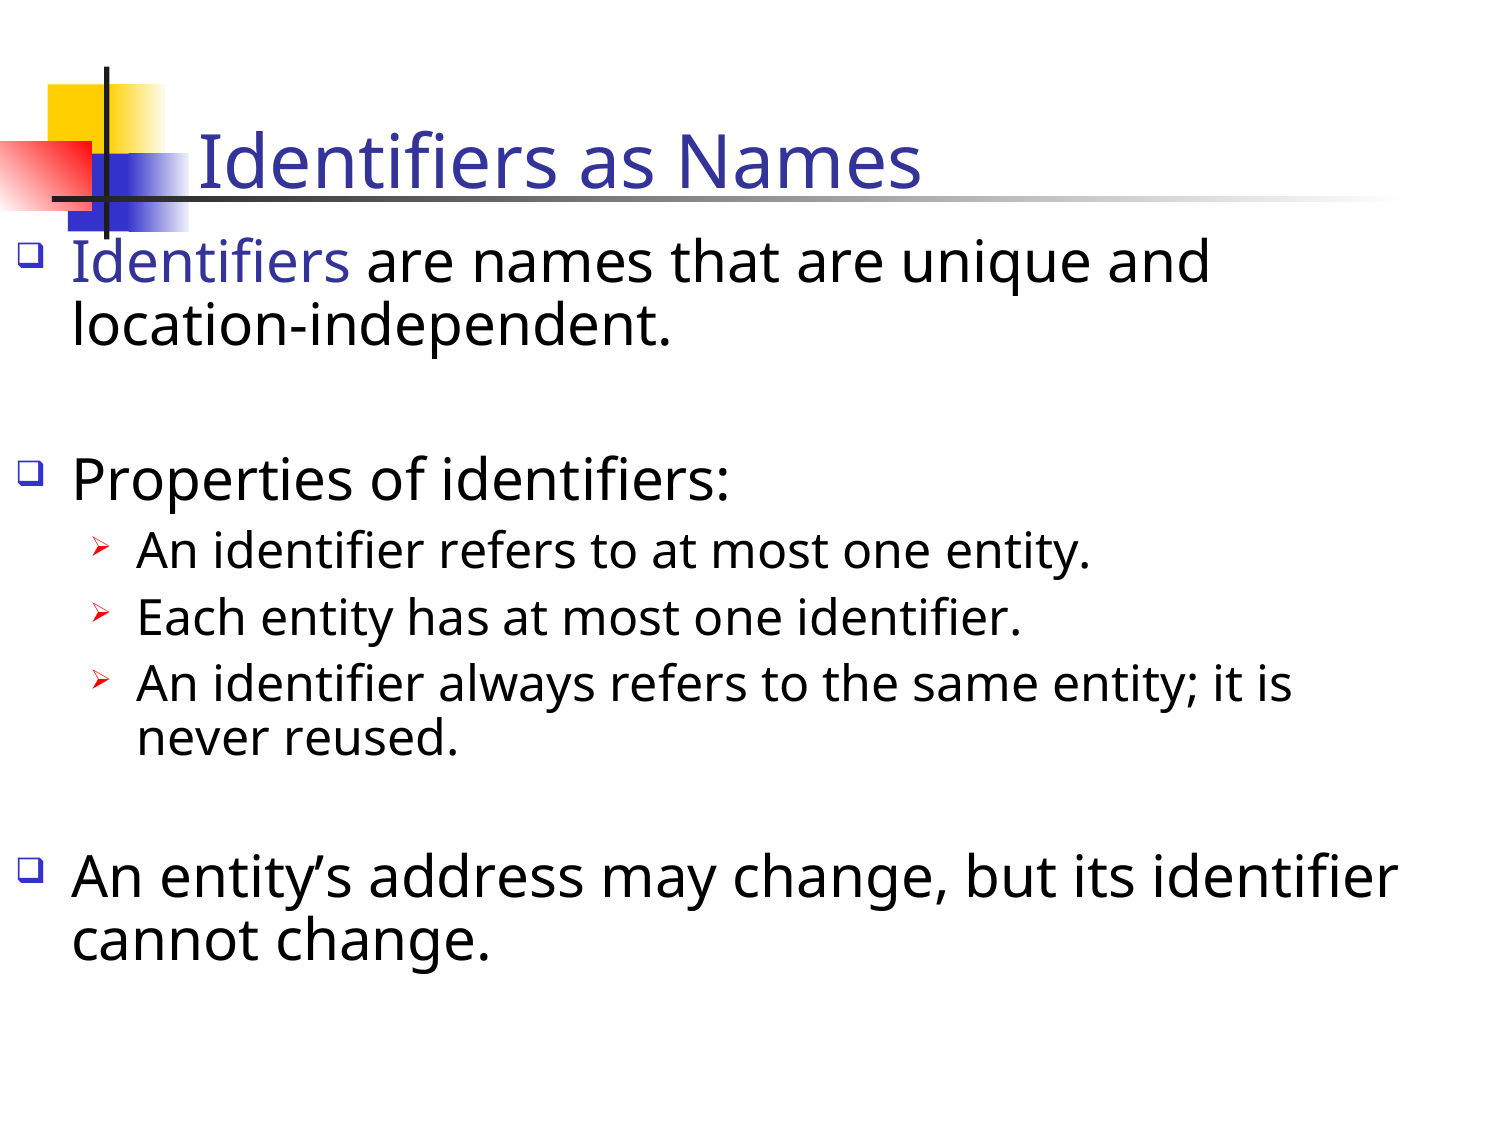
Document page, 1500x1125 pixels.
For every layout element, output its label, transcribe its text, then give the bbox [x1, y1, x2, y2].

text_box Identifiers are names that are unique and location-independent. Properties of identifiers: An identifier refers to at most one entity. Each entity has at most one identifier. An identifier always refers to the same entity; it is never reused. An entity’s address may change, but its identifier cannot change. [0, 224, 1426, 1125]
text_box Identifiers as Names [183, 61, 1426, 212]
